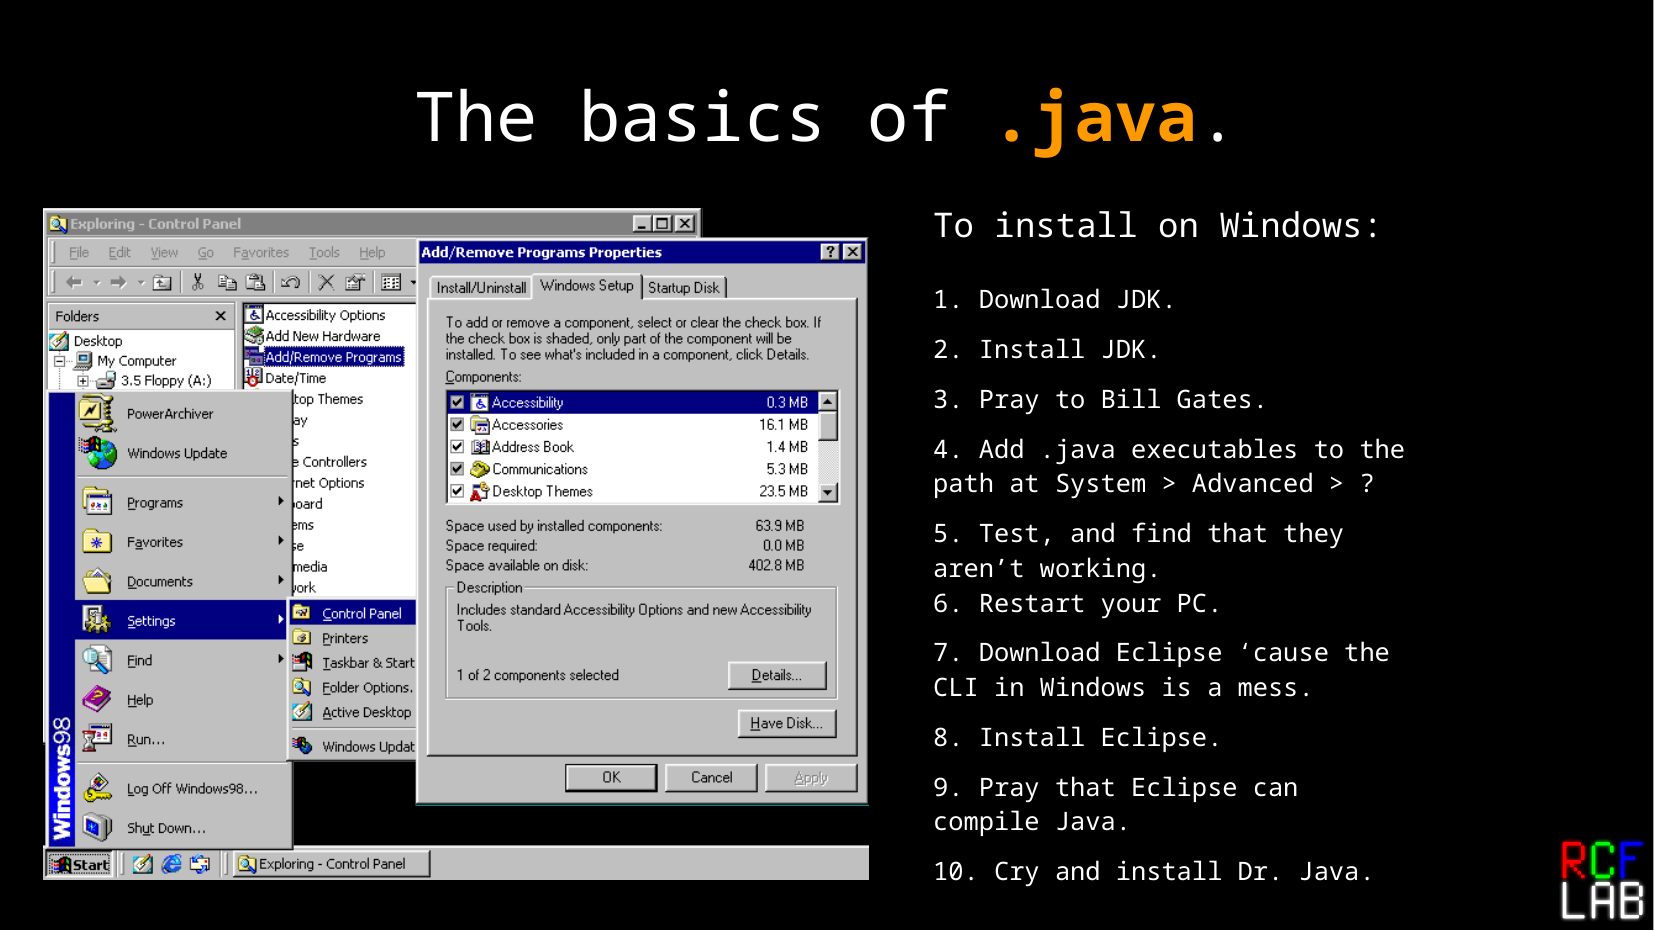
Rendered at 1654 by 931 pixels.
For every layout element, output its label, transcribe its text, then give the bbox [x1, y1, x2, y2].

picture [1559, 838, 1646, 922]
list To install on Windows: 1. Download JDK. 2. Install JDK. 3. Pray to Bill Gates. 4. Add .java executables to the path at System > Advanced > ? 5. Test, and find that they aren’t working. 6. Restart your PC. 7. Download Eclipse ‘cause the CLI in Windows is a mess. 8. Install Eclipse. 9. Pray that Eclipse can compile Java. 10. Cry and install Dr. Java. [933, 200, 1418, 898]
picture [43, 208, 869, 880]
title The basics of .java. [82, 37, 1571, 193]
